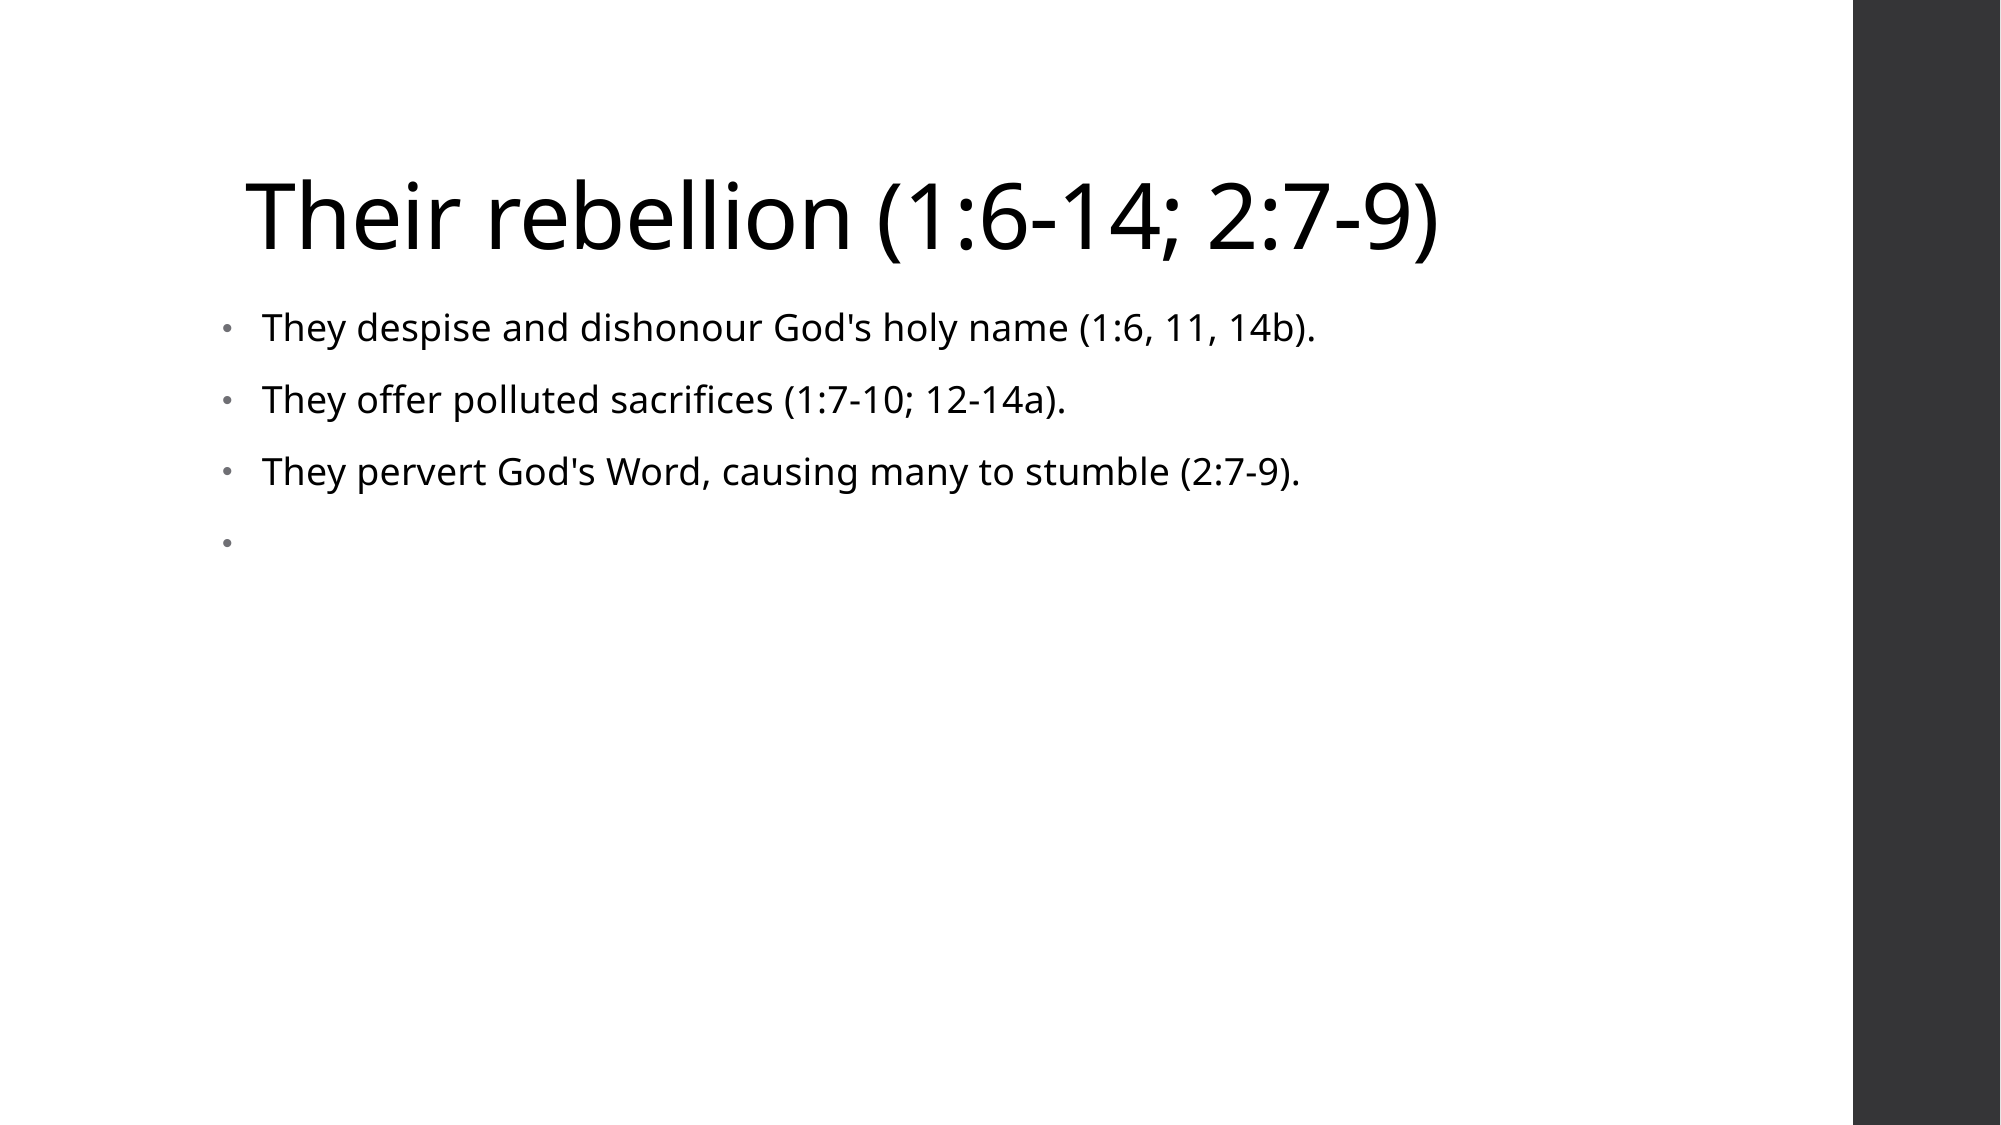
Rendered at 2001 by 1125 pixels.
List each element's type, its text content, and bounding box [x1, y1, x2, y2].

title Their rebellion (1:6-14; 2:7-9) [206, 60, 1797, 278]
list They despise and dishonour God's holy name (1:6, 11, 14b). They offer polluted sacrifices (1:7-10; 12-14a). They pervert God's Word, causing many to stumble (2:7-9). [206, 299, 1617, 1014]
